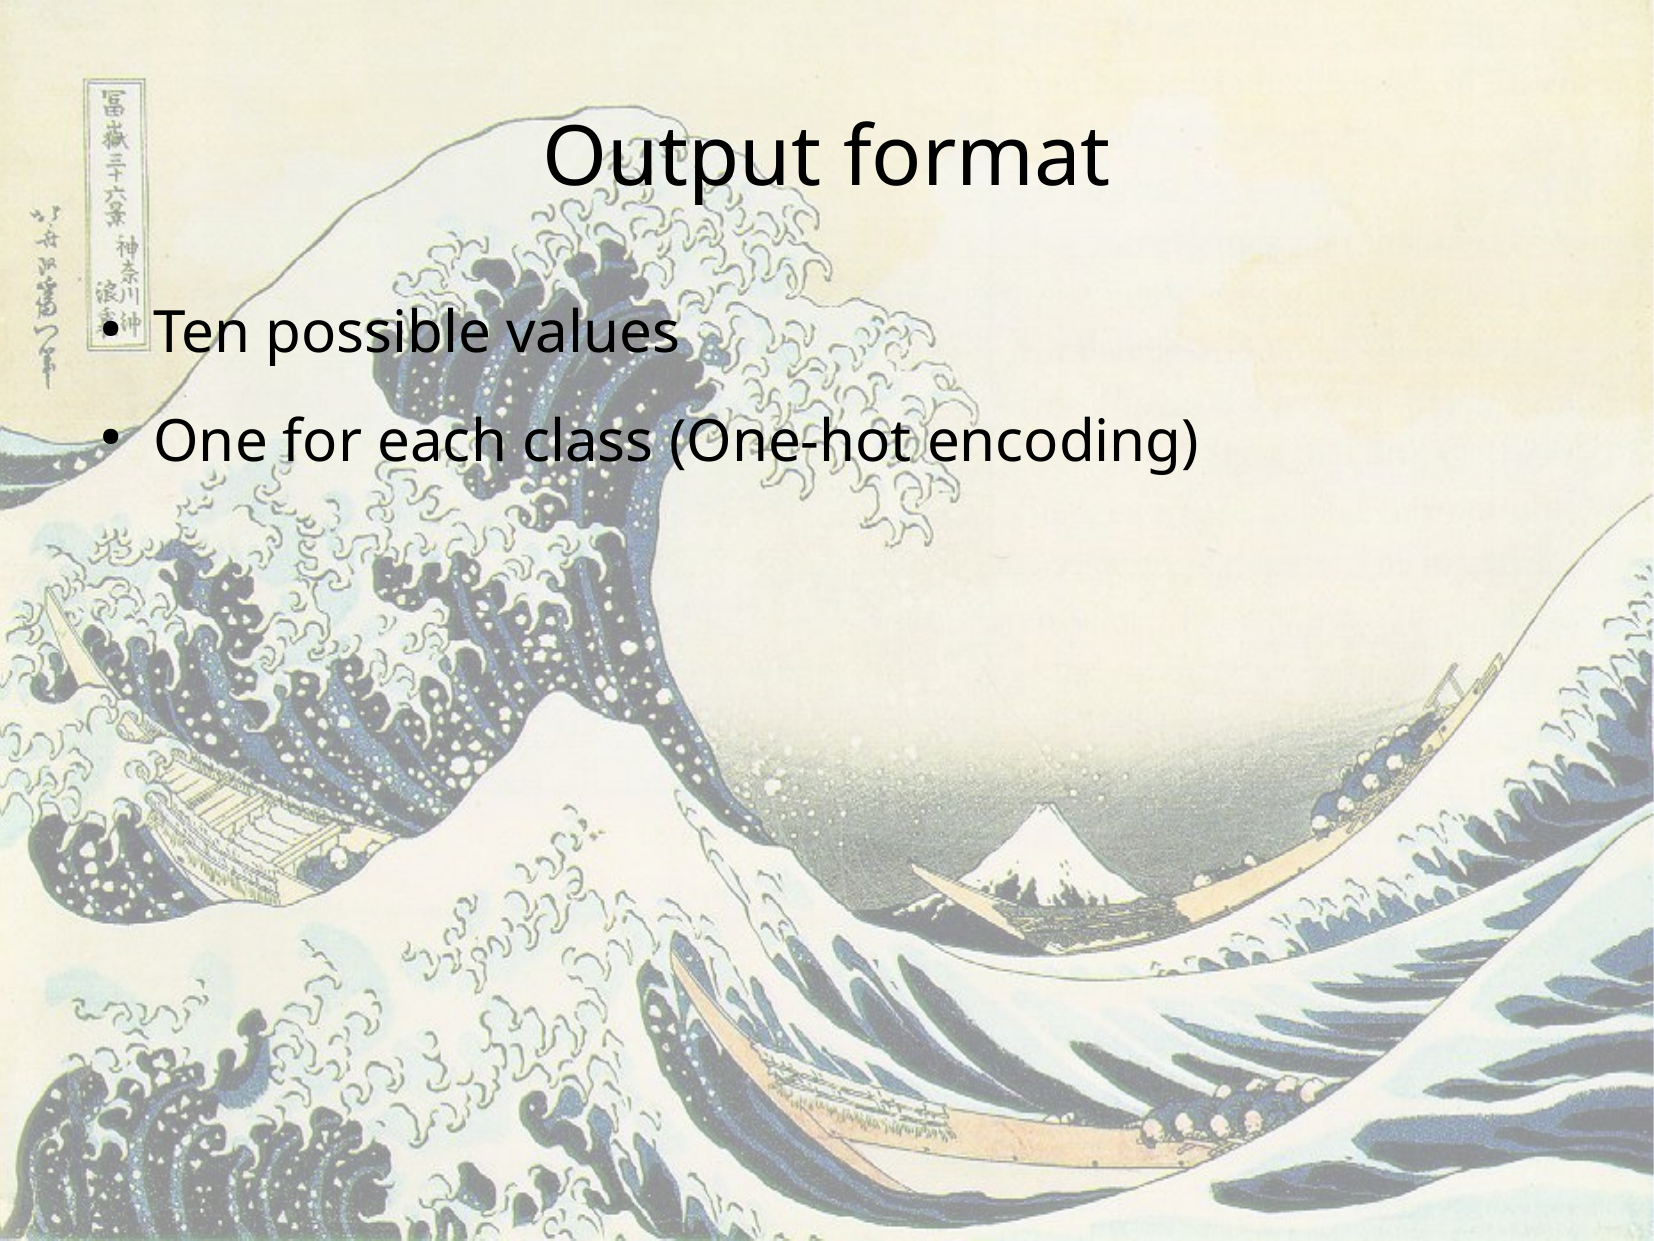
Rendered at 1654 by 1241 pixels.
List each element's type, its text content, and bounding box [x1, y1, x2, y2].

title Output format [82, 49, 1571, 257]
list Ten possible values One for each class (One-hot encoding) [82, 290, 1571, 749]
picture [0, 0, 1654, 1241]
